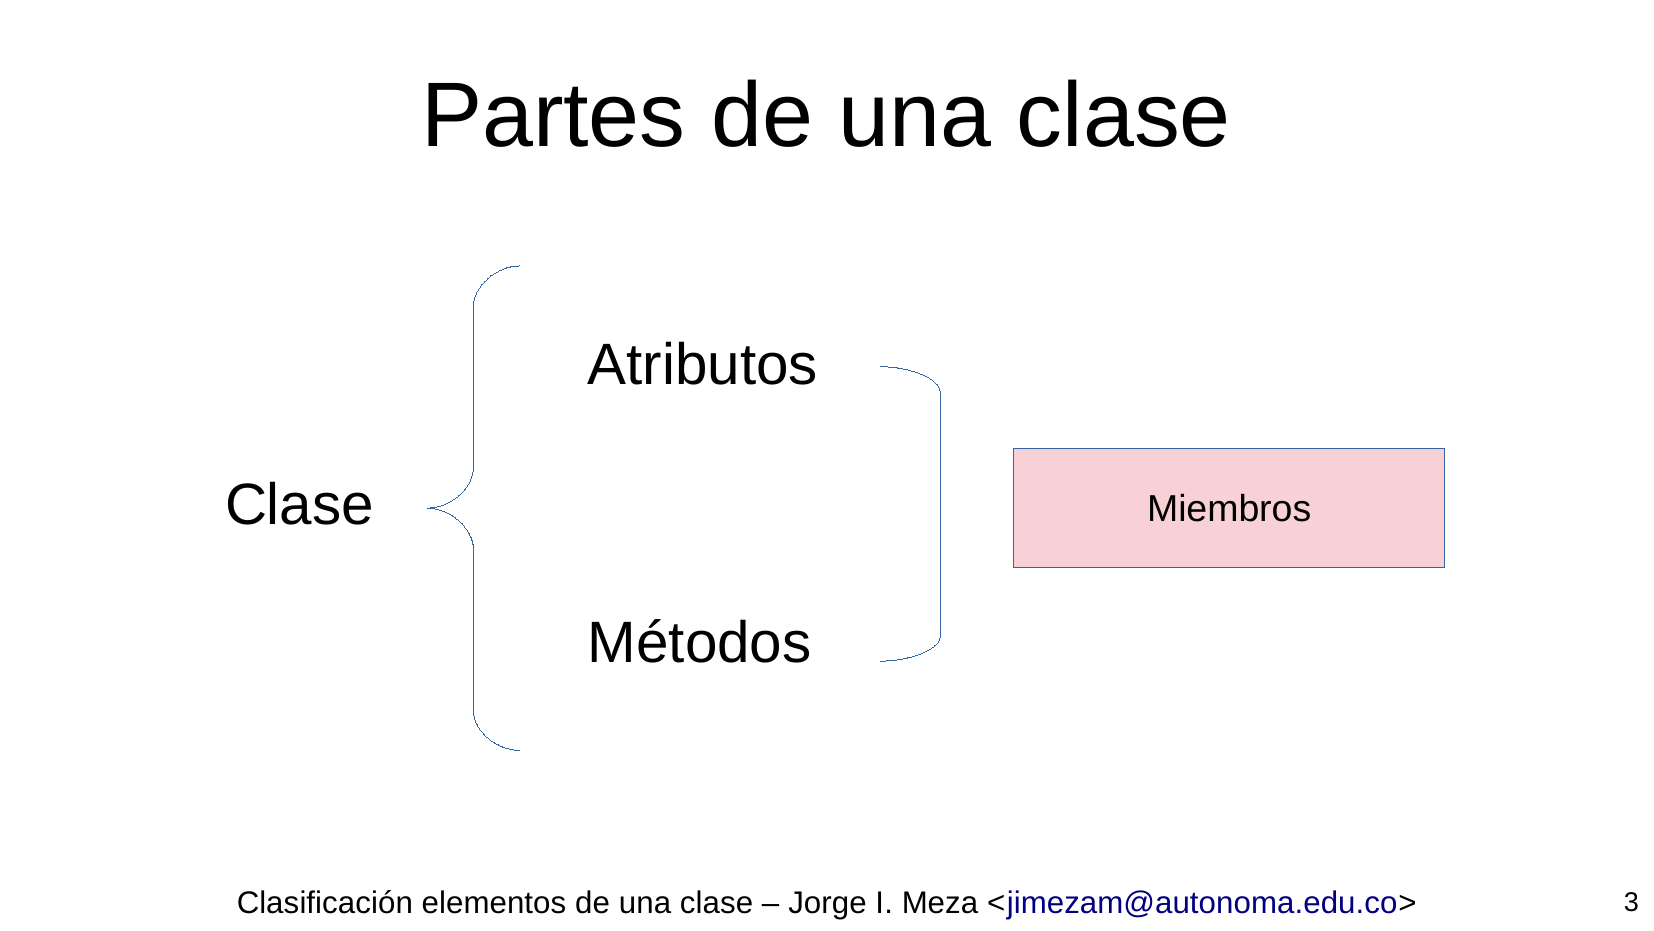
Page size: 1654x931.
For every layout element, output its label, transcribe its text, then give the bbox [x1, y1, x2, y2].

title Partes de una clase [82, 37, 1571, 193]
text_box Atributos [573, 324, 1029, 418]
text_box Miembros [1013, 448, 1445, 568]
text_box Clase [210, 464, 404, 558]
text_box Métodos [573, 602, 1030, 696]
